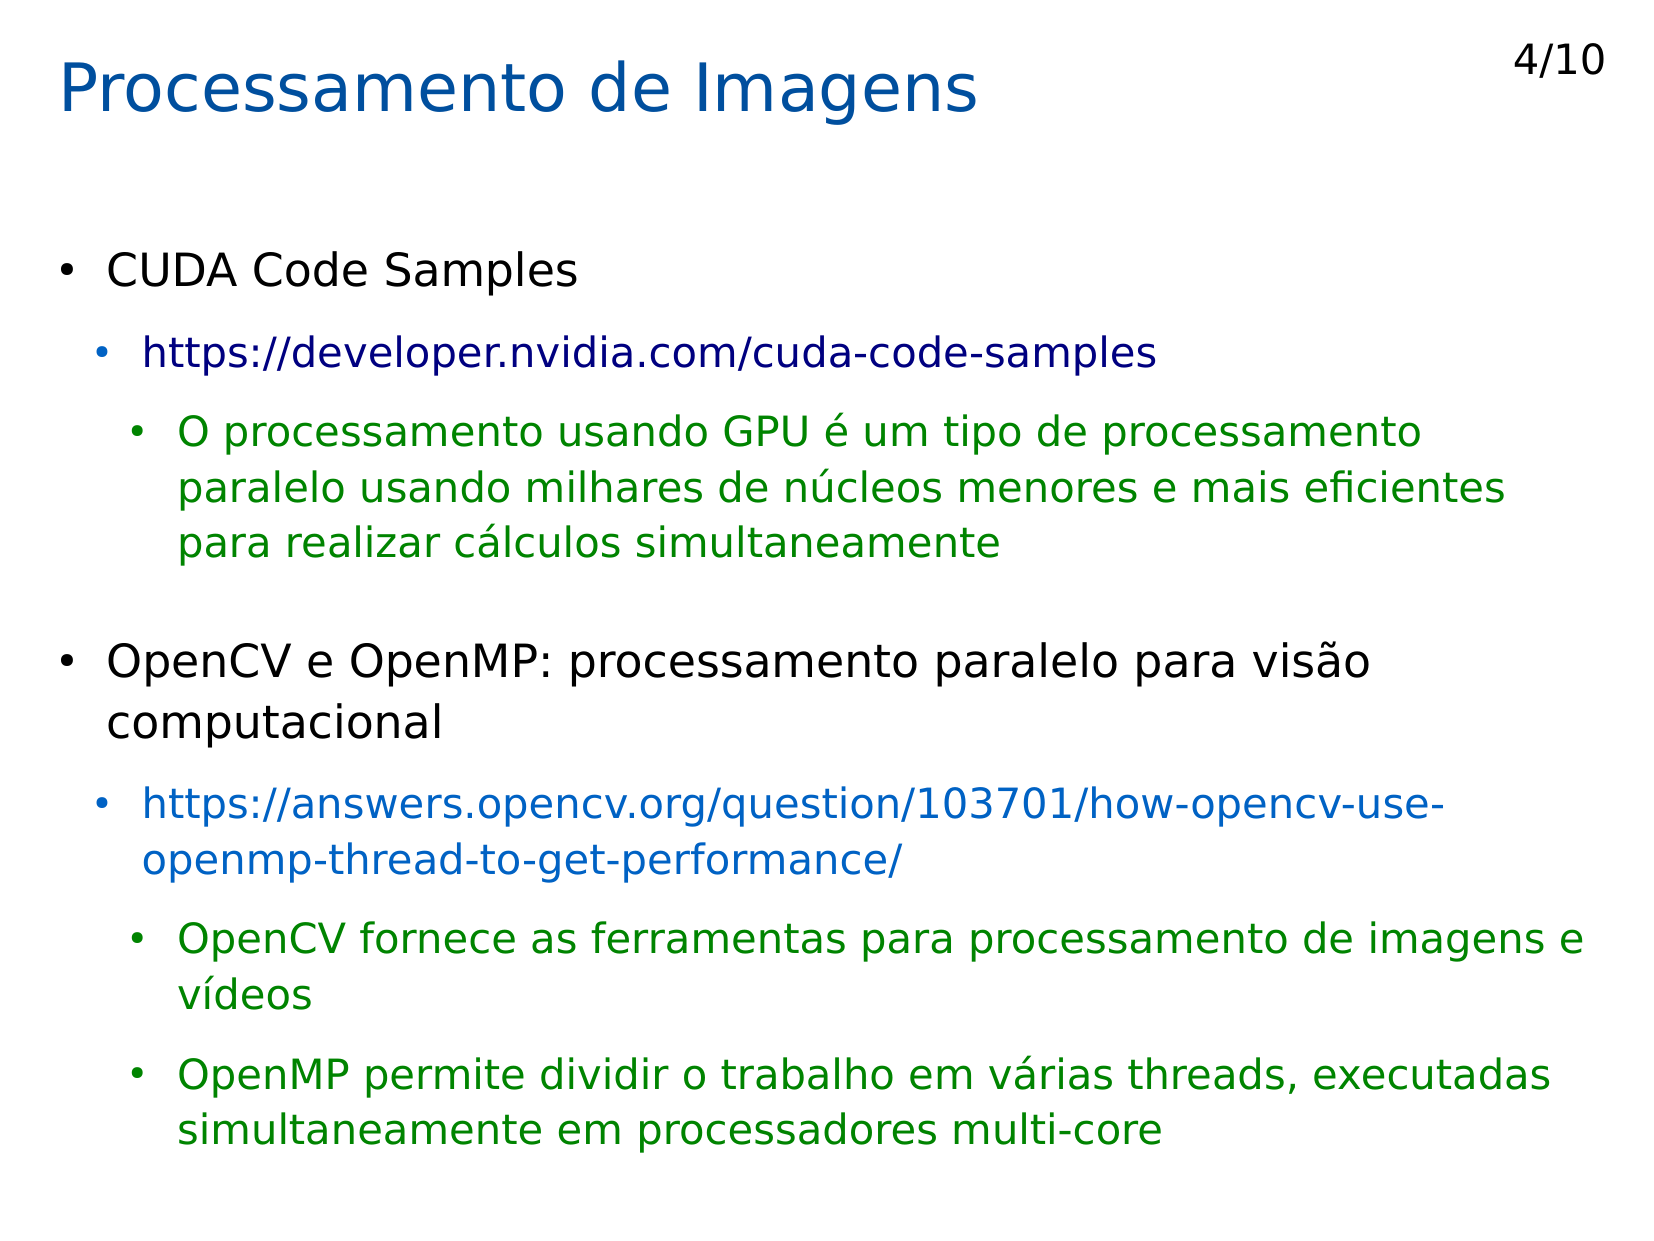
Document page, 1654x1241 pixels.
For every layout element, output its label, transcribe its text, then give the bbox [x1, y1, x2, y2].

list CUDA Code Samples https://developer.nvidia.com/cuda-code-samples O processamento usando GPU é um tipo de processamento paralelo usando milhares de núcleos menores e mais eficientes para realizar cálculos simultaneamente OpenCV e OpenMP: processamento paralelo para visão computacional https://answers.opencv.org/question/103701/how-opencv-use-openmp-thread-to-get-performance/ OpenCV fornece as ferramentas para processamento de imagens e vídeos OpenMP permite dividir o trabalho em várias threads, executadas simultaneamente em processadores multi-core [59, 236, 1595, 1211]
title Processamento de Imagens [59, 29, 1506, 148]
